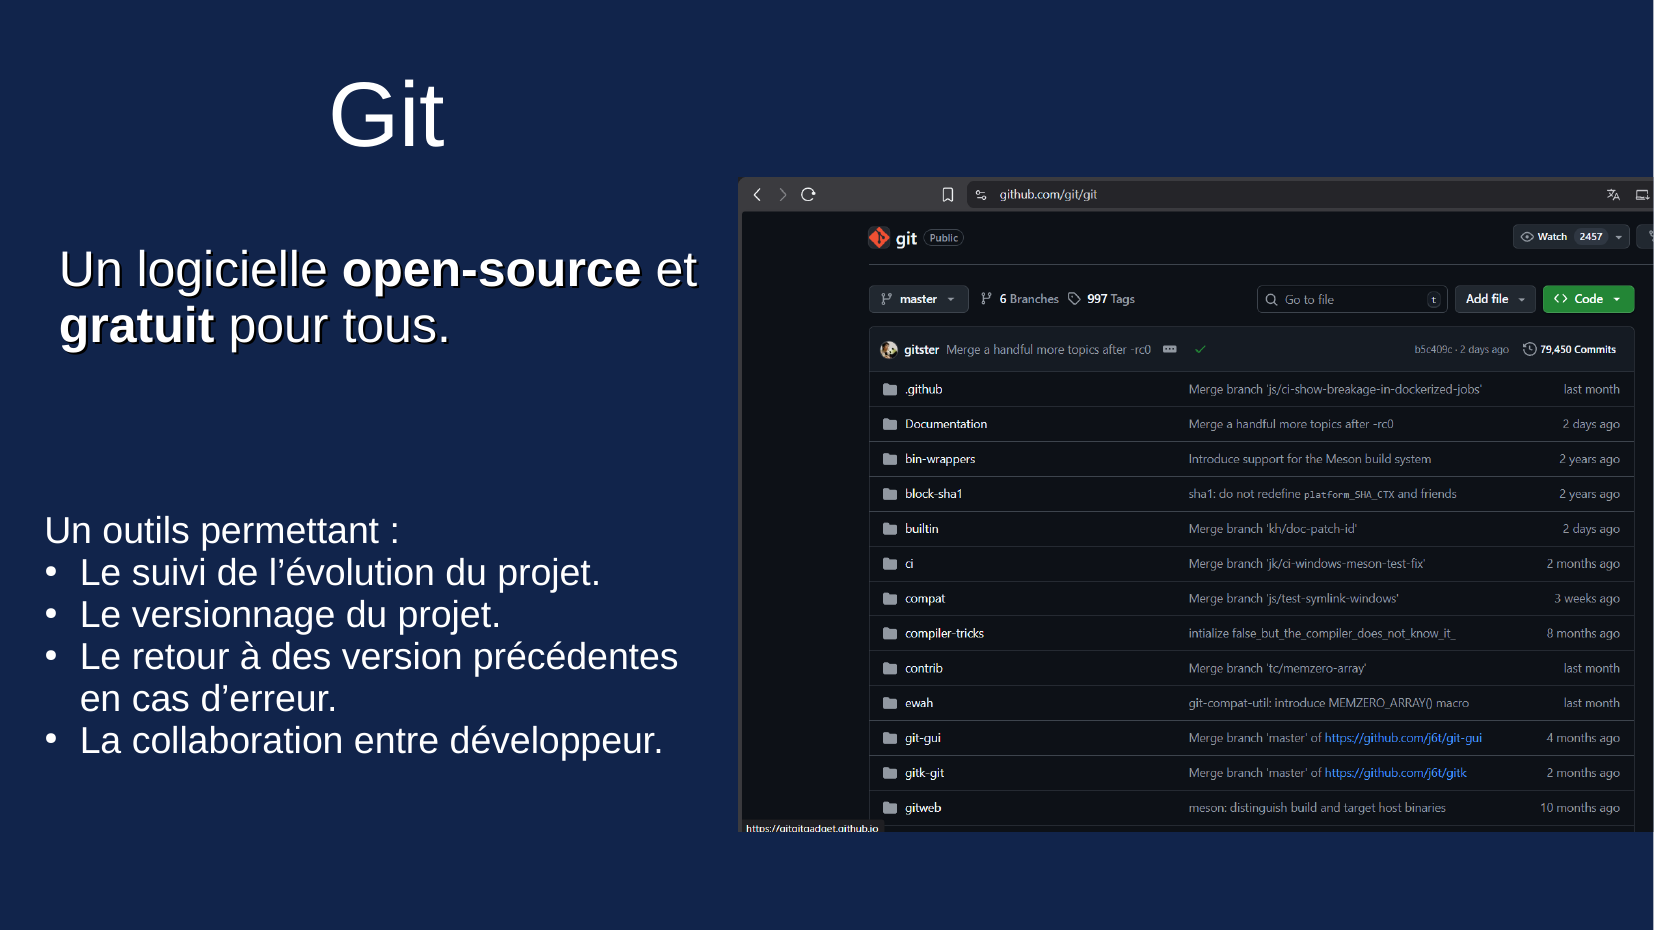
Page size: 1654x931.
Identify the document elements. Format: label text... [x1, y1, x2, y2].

text_box Un outils permettant : Le suivi de l’évolution du projet. Le versionnage du projet. Le retour à des version précédentes en cas d’erreur. La collaboration entre développeur. [29, 501, 739, 769]
title Git [118, 37, 656, 193]
picture [738, 177, 1654, 832]
list Un logicielle open-source et gratuit pour tous. [59, 241, 738, 408]
